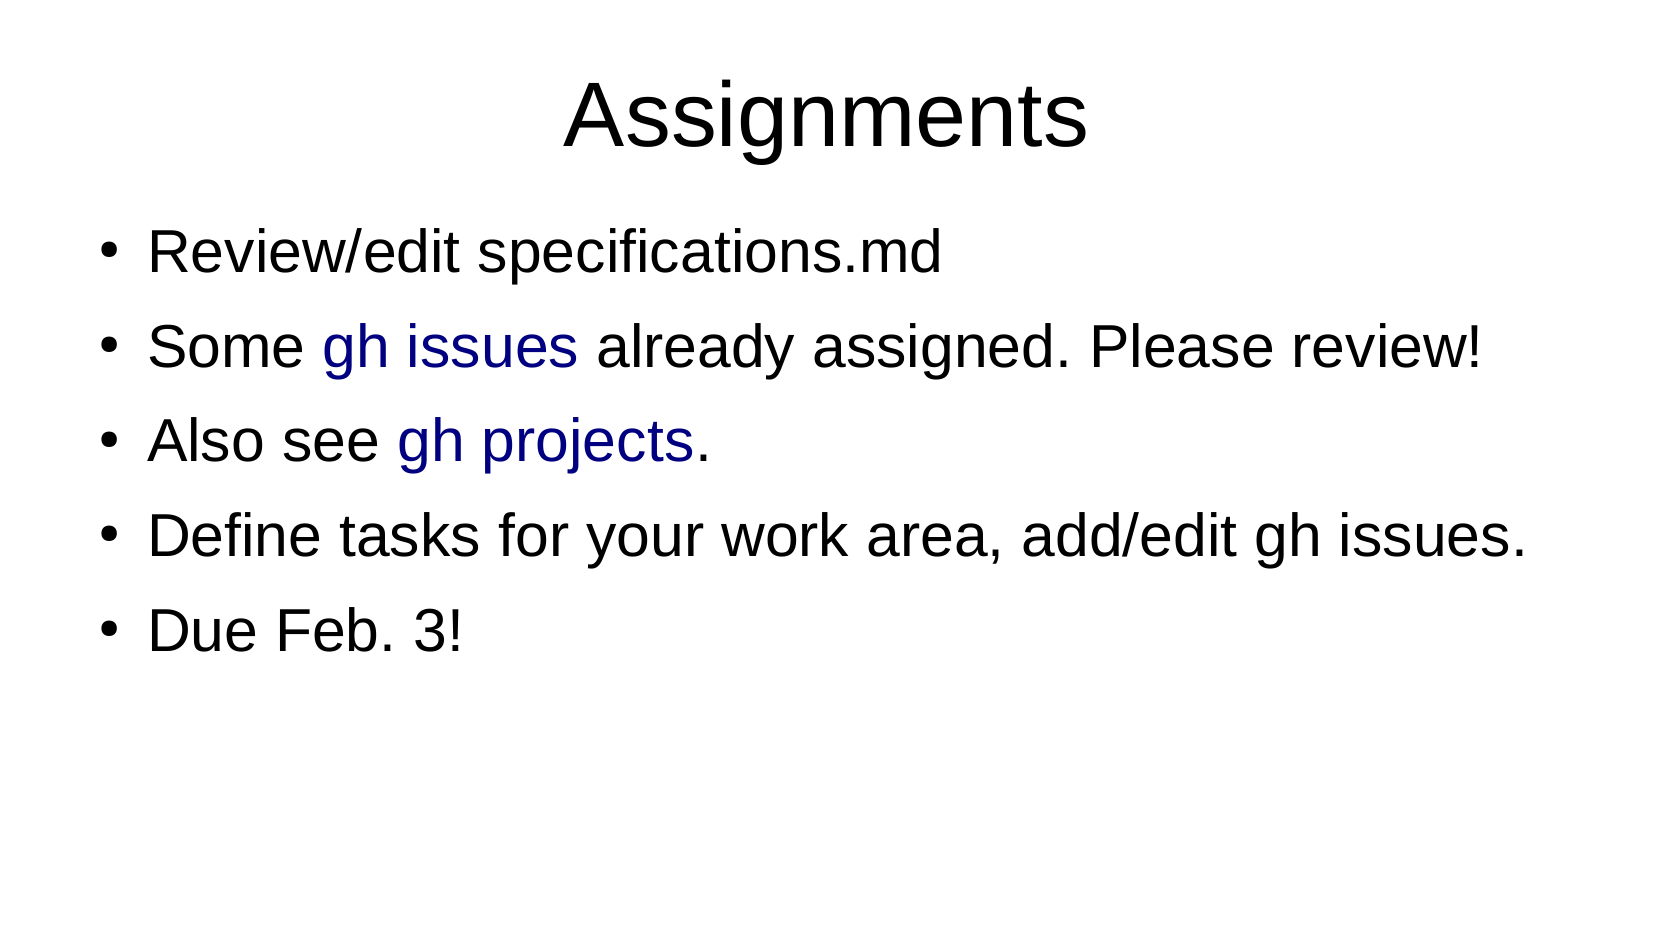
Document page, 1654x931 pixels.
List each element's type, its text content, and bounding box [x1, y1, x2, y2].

title Assignments [82, 37, 1571, 193]
list Review/edit specifications.md Some gh issues already assigned. Please review! Also see gh projects. Define tasks for your work area, add/edit gh issues. Due Feb. 3! [82, 217, 1571, 758]
